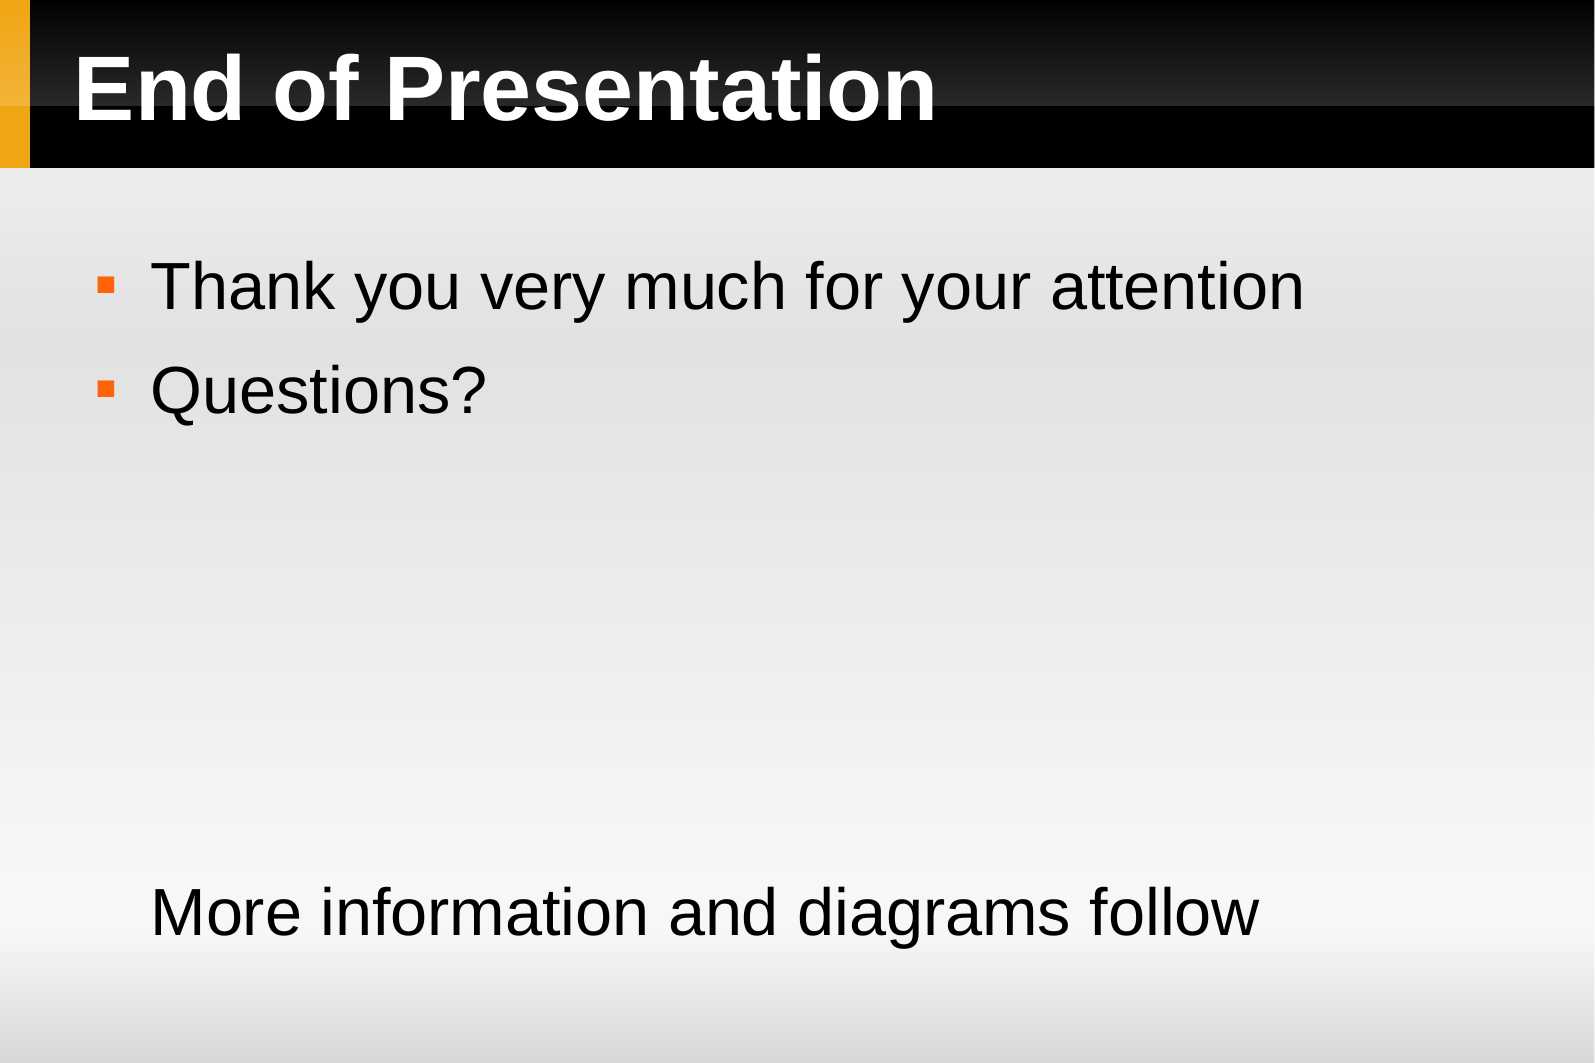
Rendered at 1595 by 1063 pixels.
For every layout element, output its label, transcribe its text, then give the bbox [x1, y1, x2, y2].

title End of Presentation [74, 7, 1510, 171]
picture [0, 0, 1595, 1063]
list Thank you very much for your attention Questions? More information and diagrams follow [79, 248, 1515, 950]
